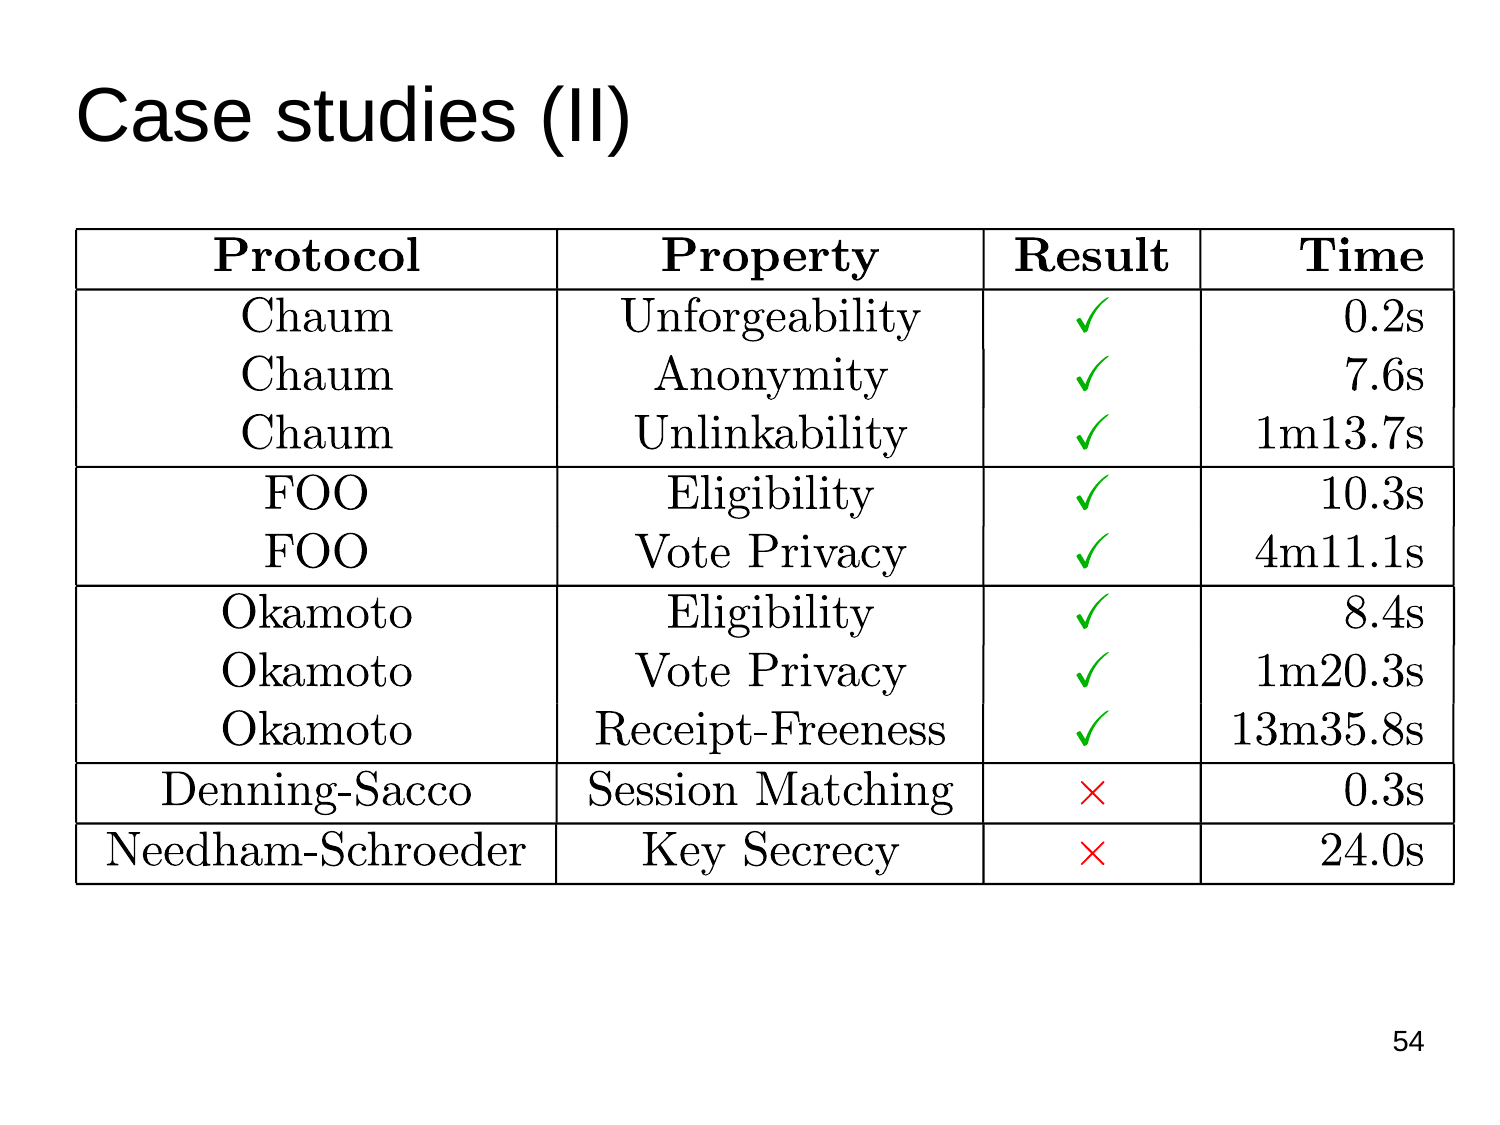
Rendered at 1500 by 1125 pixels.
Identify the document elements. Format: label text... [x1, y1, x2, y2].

text_box [75, 228, 1456, 886]
title Case studies (II) [75, 44, 1425, 185]
